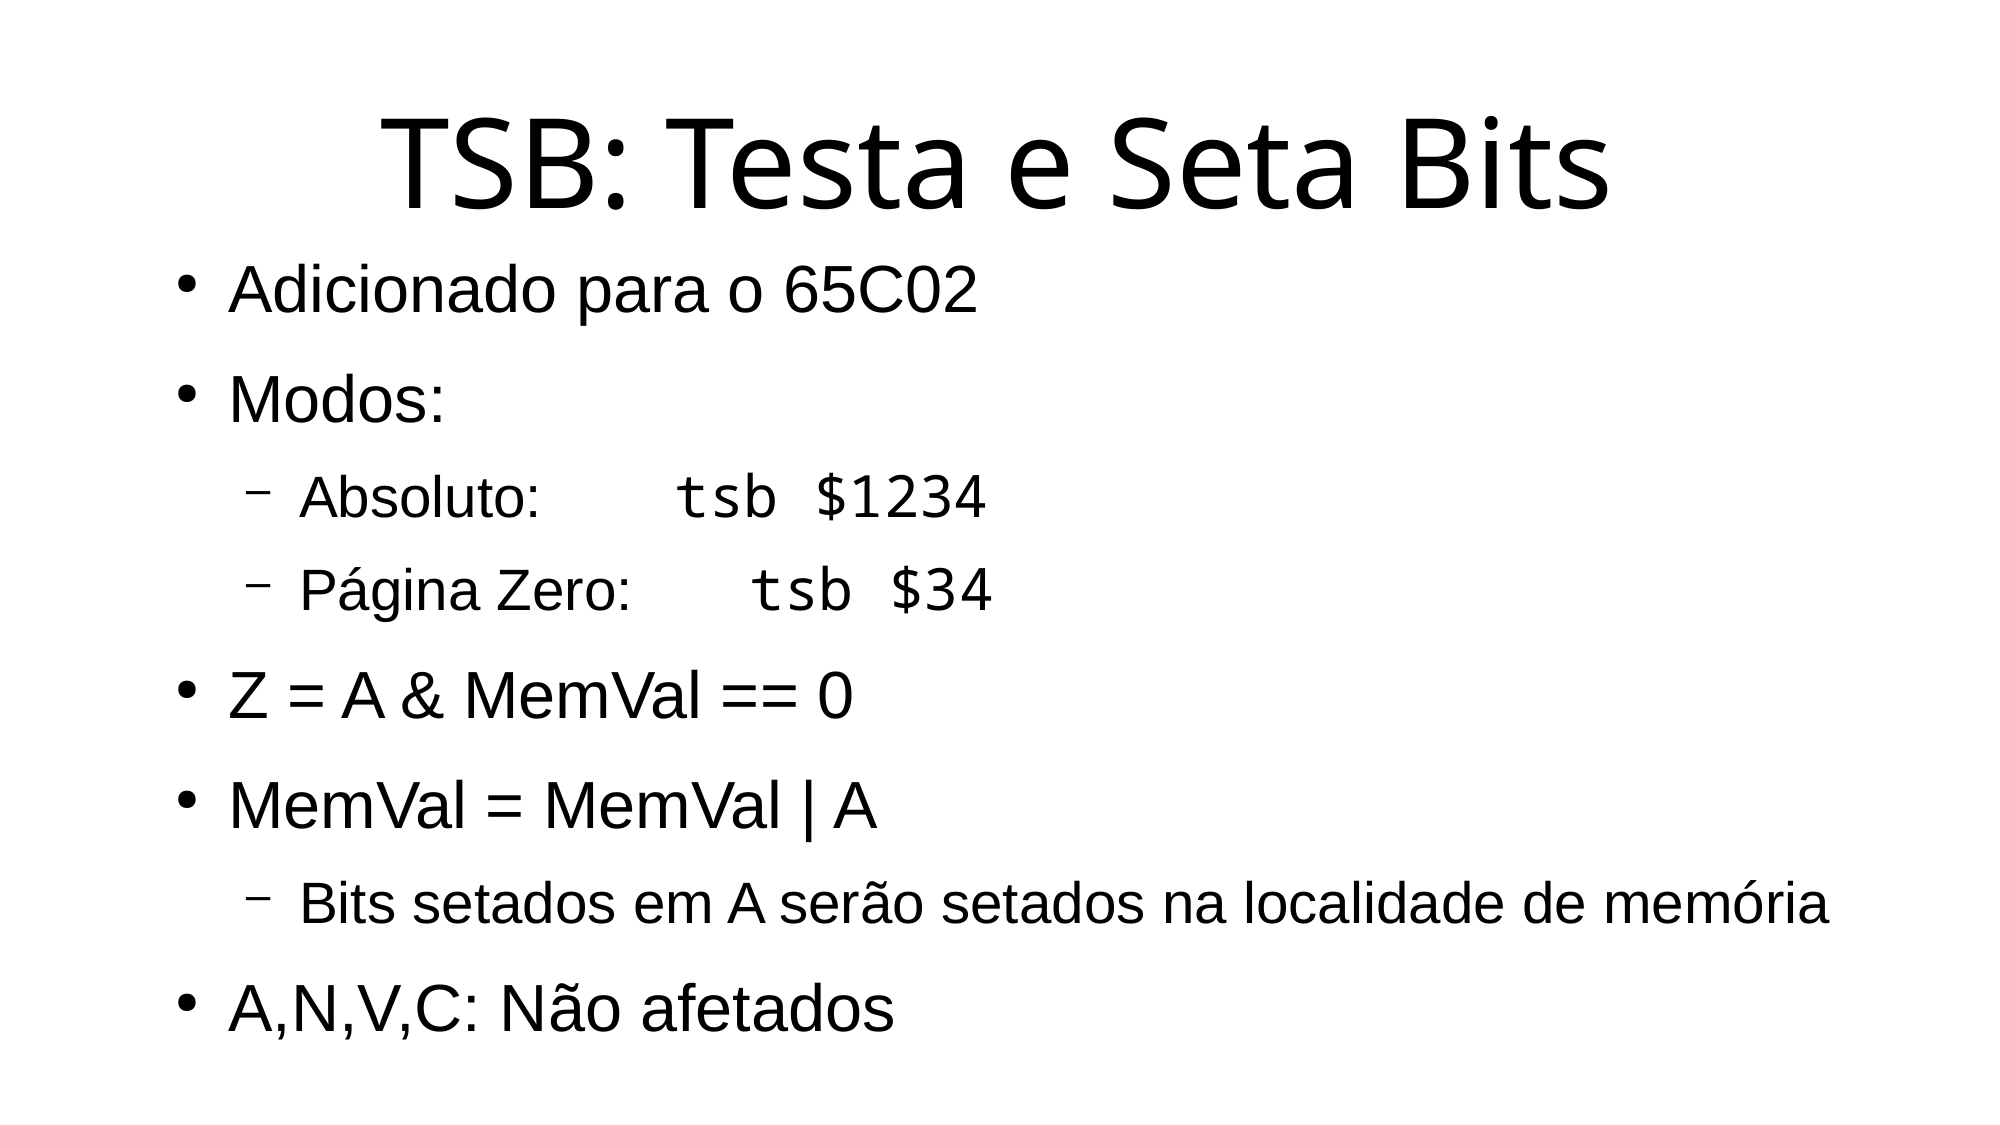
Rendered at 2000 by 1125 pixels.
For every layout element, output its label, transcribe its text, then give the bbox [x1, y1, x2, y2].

title TSB: Testa e Seta Bits [30, 59, 1966, 278]
list Adicionado para o 65C02 Modos: Absoluto: tsb $1234 Página Zero: tsb $34 Z = A & MemVal == 0 MemVal = MemVal | A Bits setados em A serão setados na localidade de memória A,N,V,C: Não afetados [142, 278, 1868, 1064]
